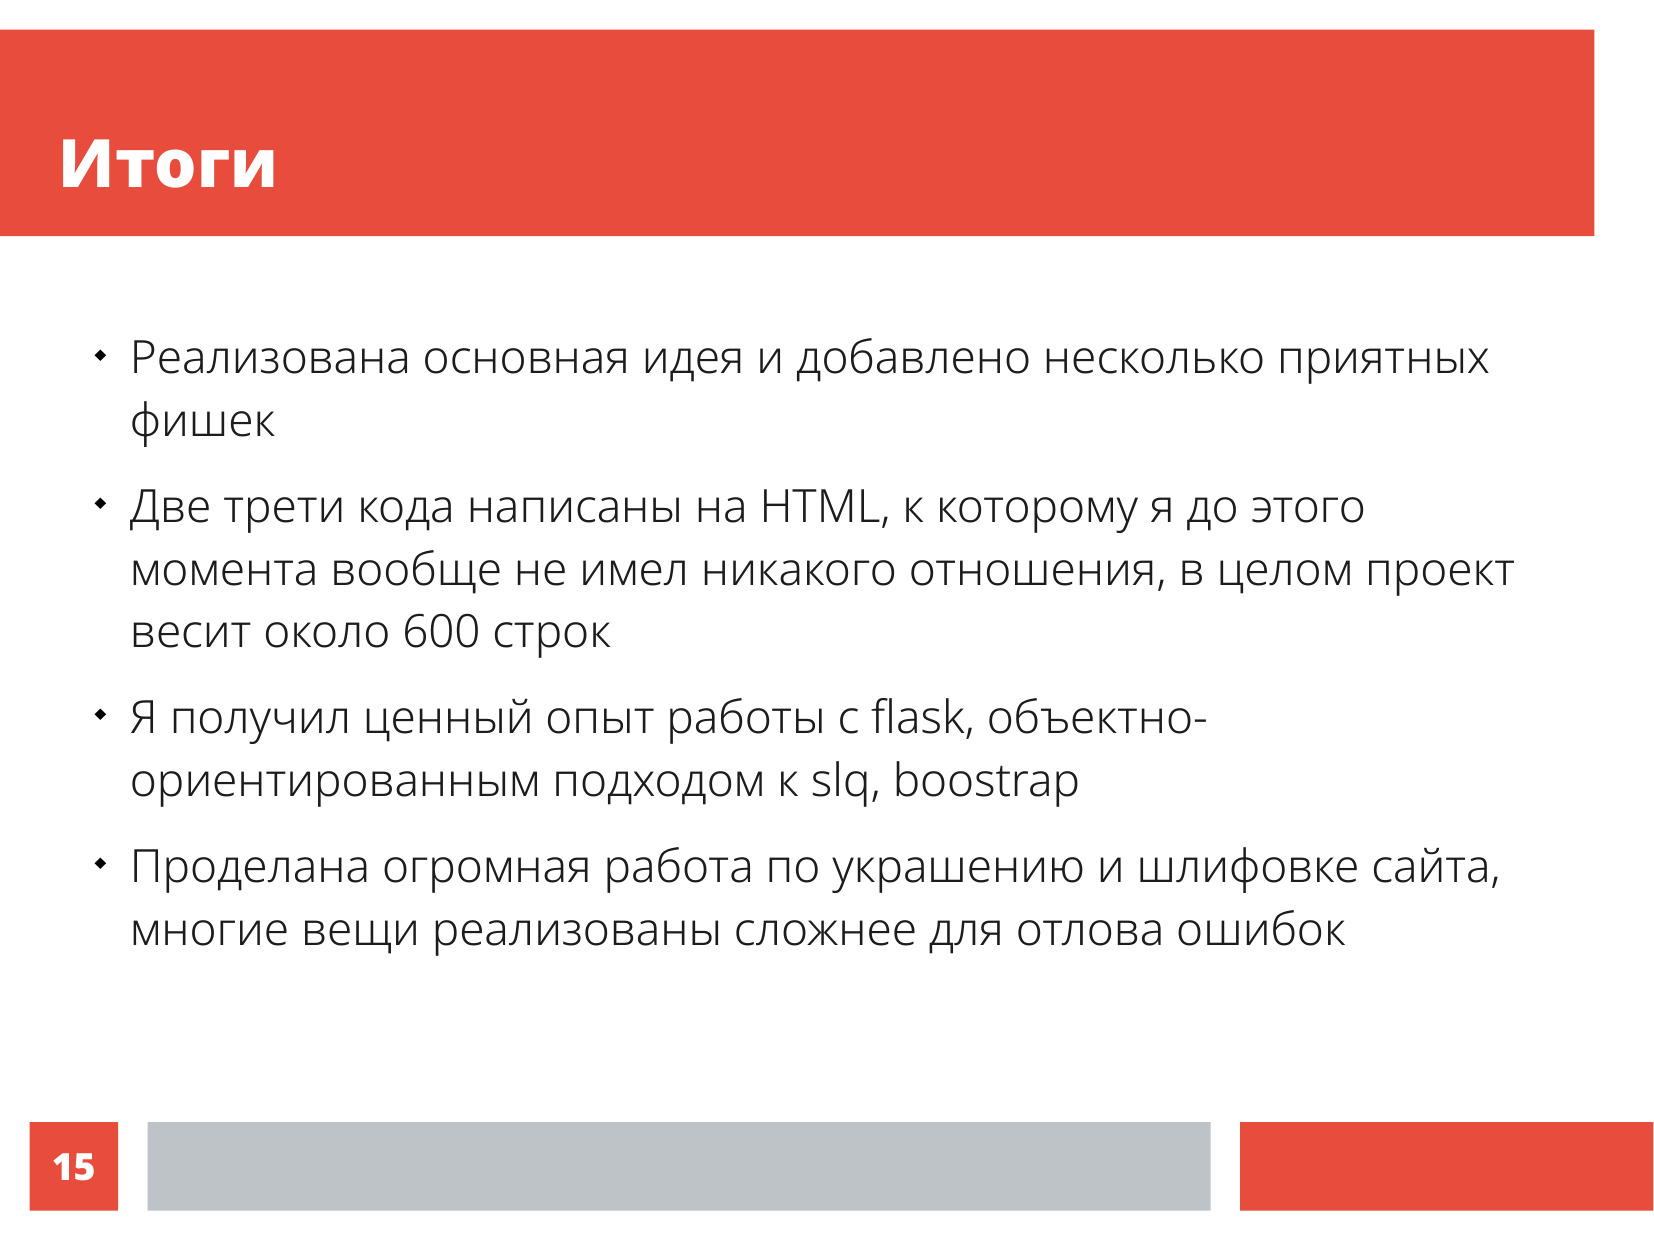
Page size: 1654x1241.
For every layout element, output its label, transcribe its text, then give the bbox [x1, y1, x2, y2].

list Реализована основная идея и добавлено несколько приятных фишек Две трети кода написаны на HTML, к которому я до этого момента вообще не имел никакого отношения, в целом проект весит около 600 строк Я получил ценный опыт работы с flask, объектно-ориентированным подходом к slq, boostrap Проделана огромная работа по украшению и шлифовке сайта, многие вещи реализованы сложнее для отлова ошибок [59, 324, 1565, 1093]
title Итоги [59, 59, 1595, 207]
